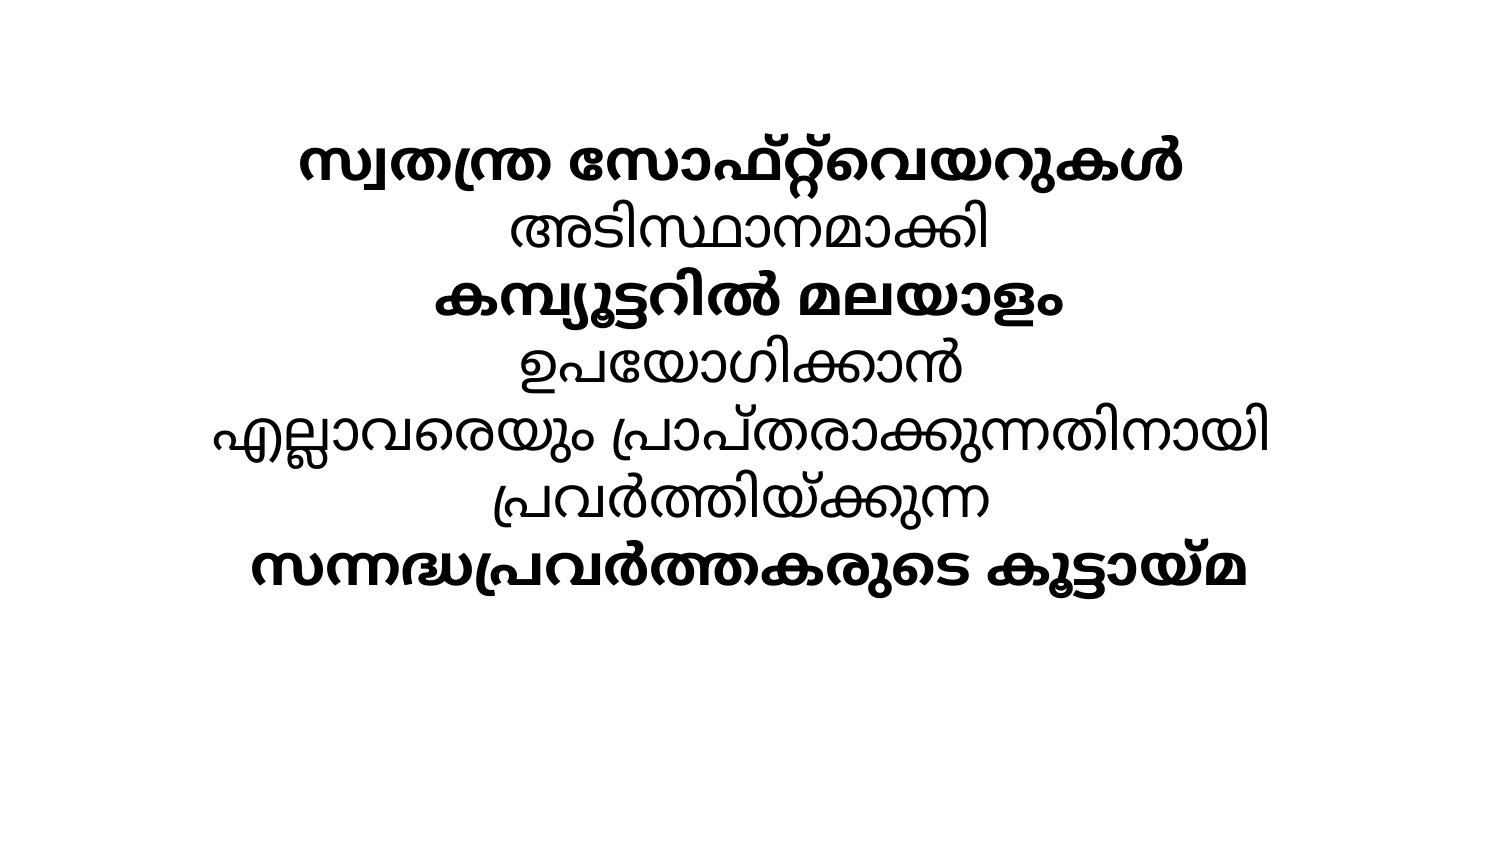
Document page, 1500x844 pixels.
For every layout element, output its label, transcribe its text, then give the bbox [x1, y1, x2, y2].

text_box സ്വതന്ത്ര സോഫ്റ്റ്‌വെയറുകള്‍ അടിസ്ഥാനമാക്കി കമ്പ്യൂട്ടറില്‍ മലയാളം ഉപയോഗിക്കാന്‍ എല്ലാവരെയും പ്രാപ്തരാക്കുന്നതിനായി പ്രവര്‍ത്തിയ്ക്കുന്ന സന്നദ്ധപ്രവര്‍ത്തകരുടെ കൂട്ടായ്മ [74, 33, 1425, 687]
